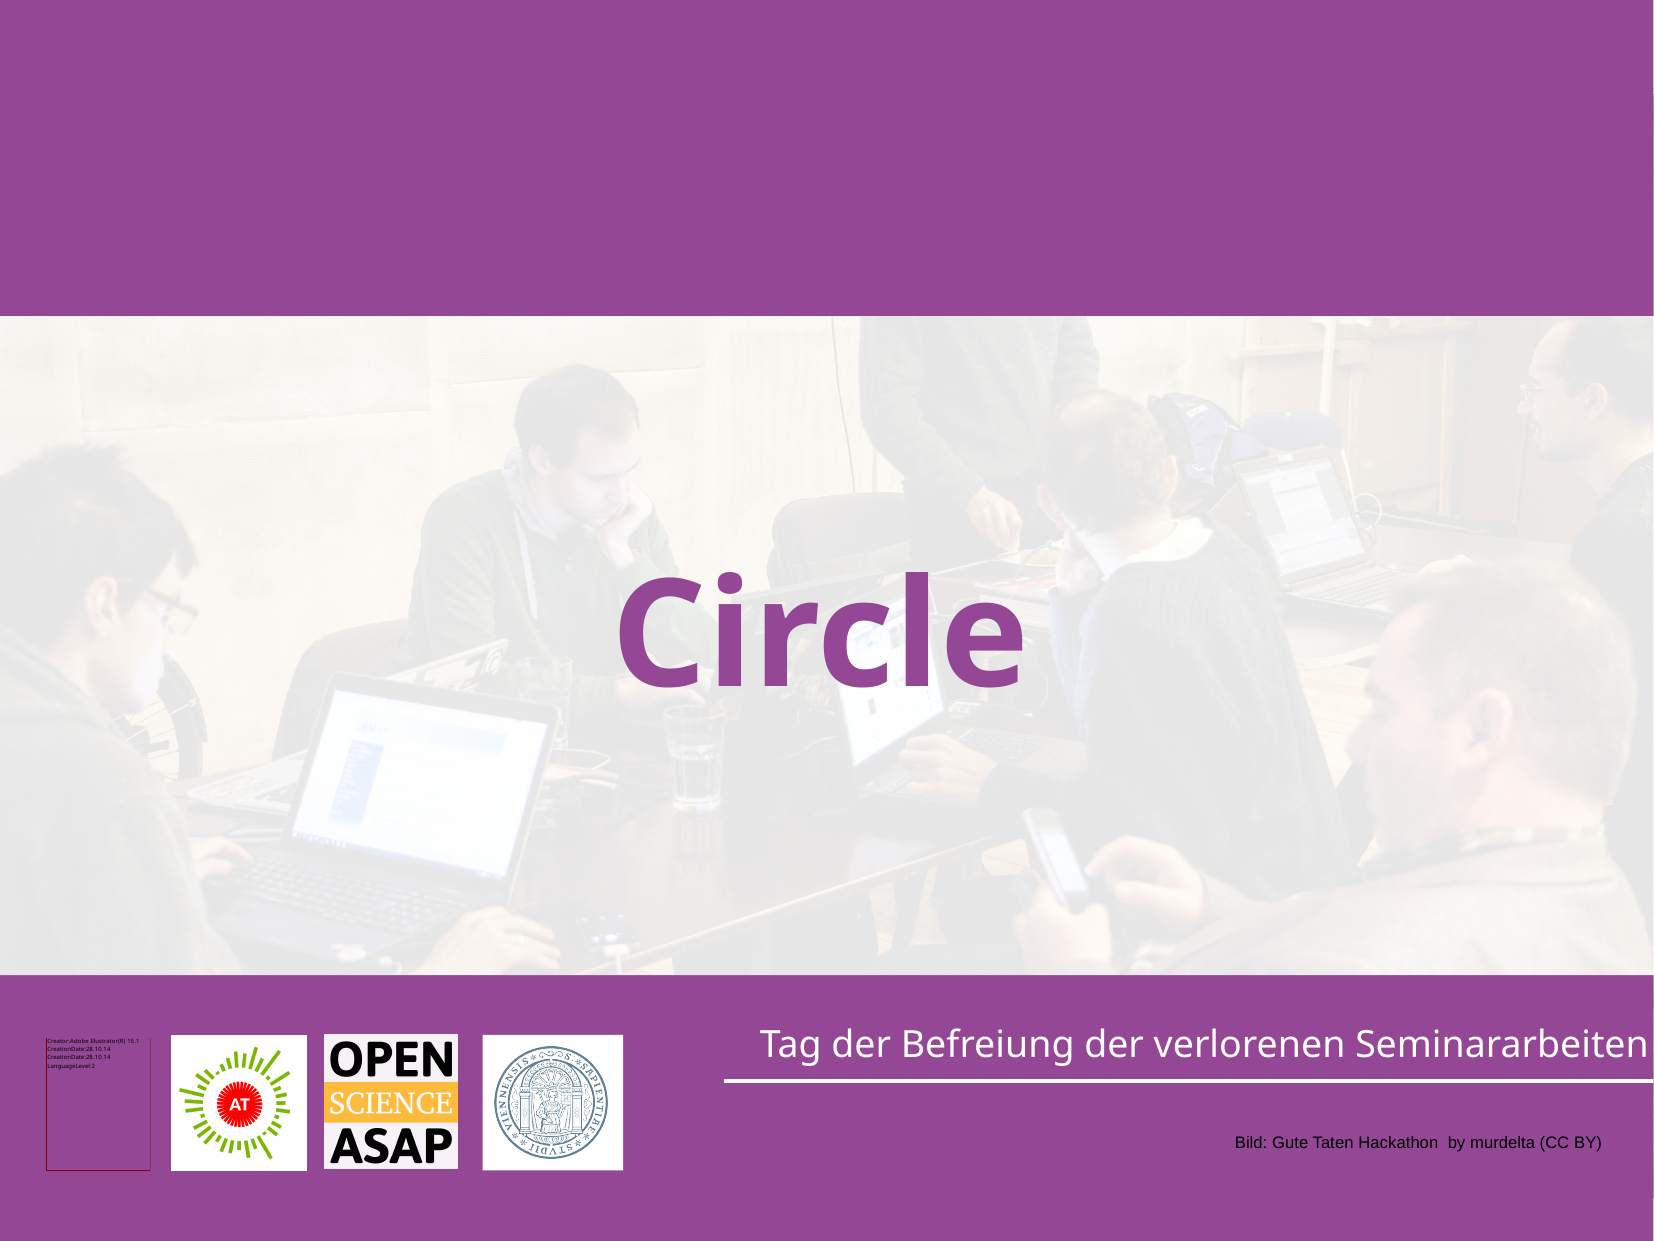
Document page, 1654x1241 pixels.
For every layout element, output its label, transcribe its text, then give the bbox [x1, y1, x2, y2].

picture [494, 1046, 608, 1159]
picture [45, 1039, 151, 1171]
text_box Tag der Befreiung der verlorenen Seminararbeiten [745, 1010, 1631, 1068]
text_box [0, 0, 1654, 1241]
picture [171, 1035, 307, 1171]
picture [324, 1034, 458, 1169]
text_box Circle [48, 518, 1594, 703]
text_box Bild: Gute Taten Hackathon by murdelta (CC BY) [597, 1126, 1618, 1160]
